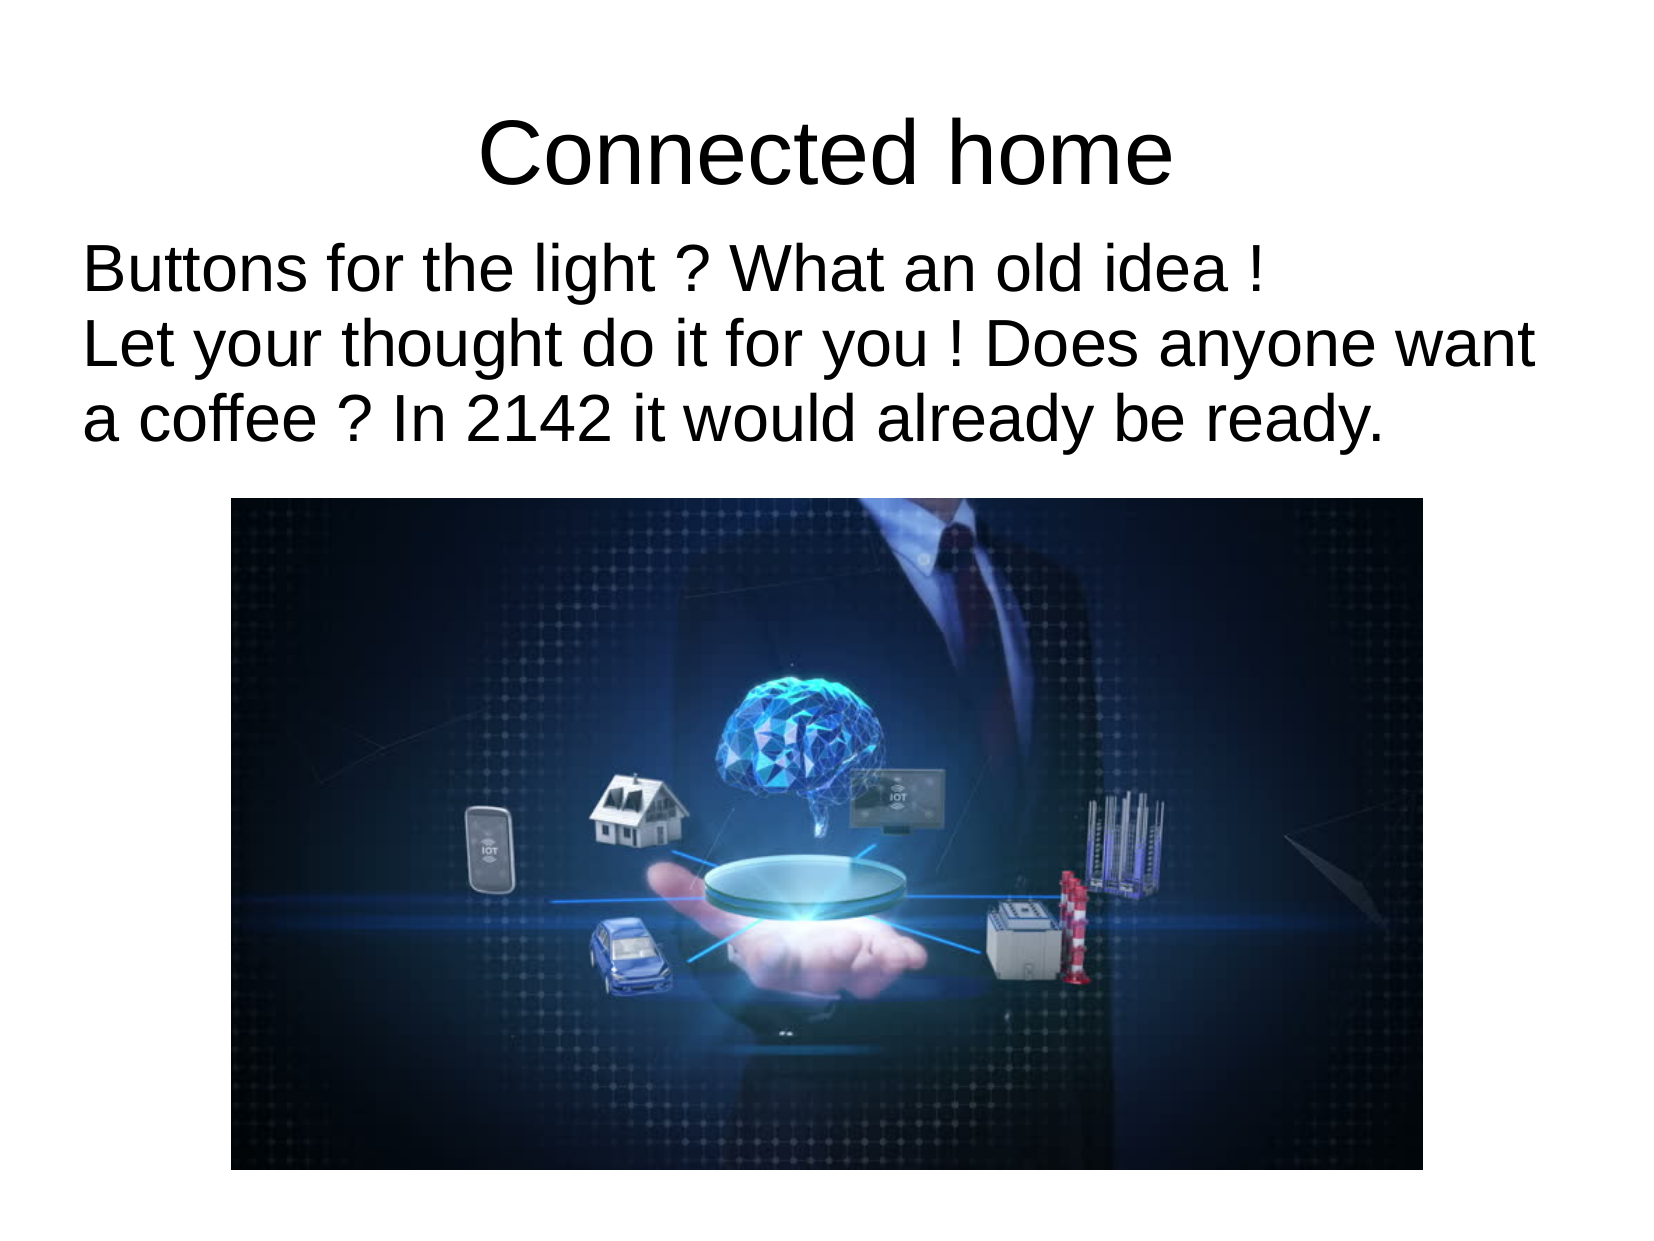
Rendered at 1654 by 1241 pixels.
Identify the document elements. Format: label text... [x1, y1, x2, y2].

picture [231, 498, 1423, 1170]
title Connected home [82, 49, 1571, 231]
subtitle Buttons for the light ? What an old idea ! Let your thought do it for you ! Does anyone want a coffee ? In 2142 it would already be ready. [82, 231, 1571, 454]
